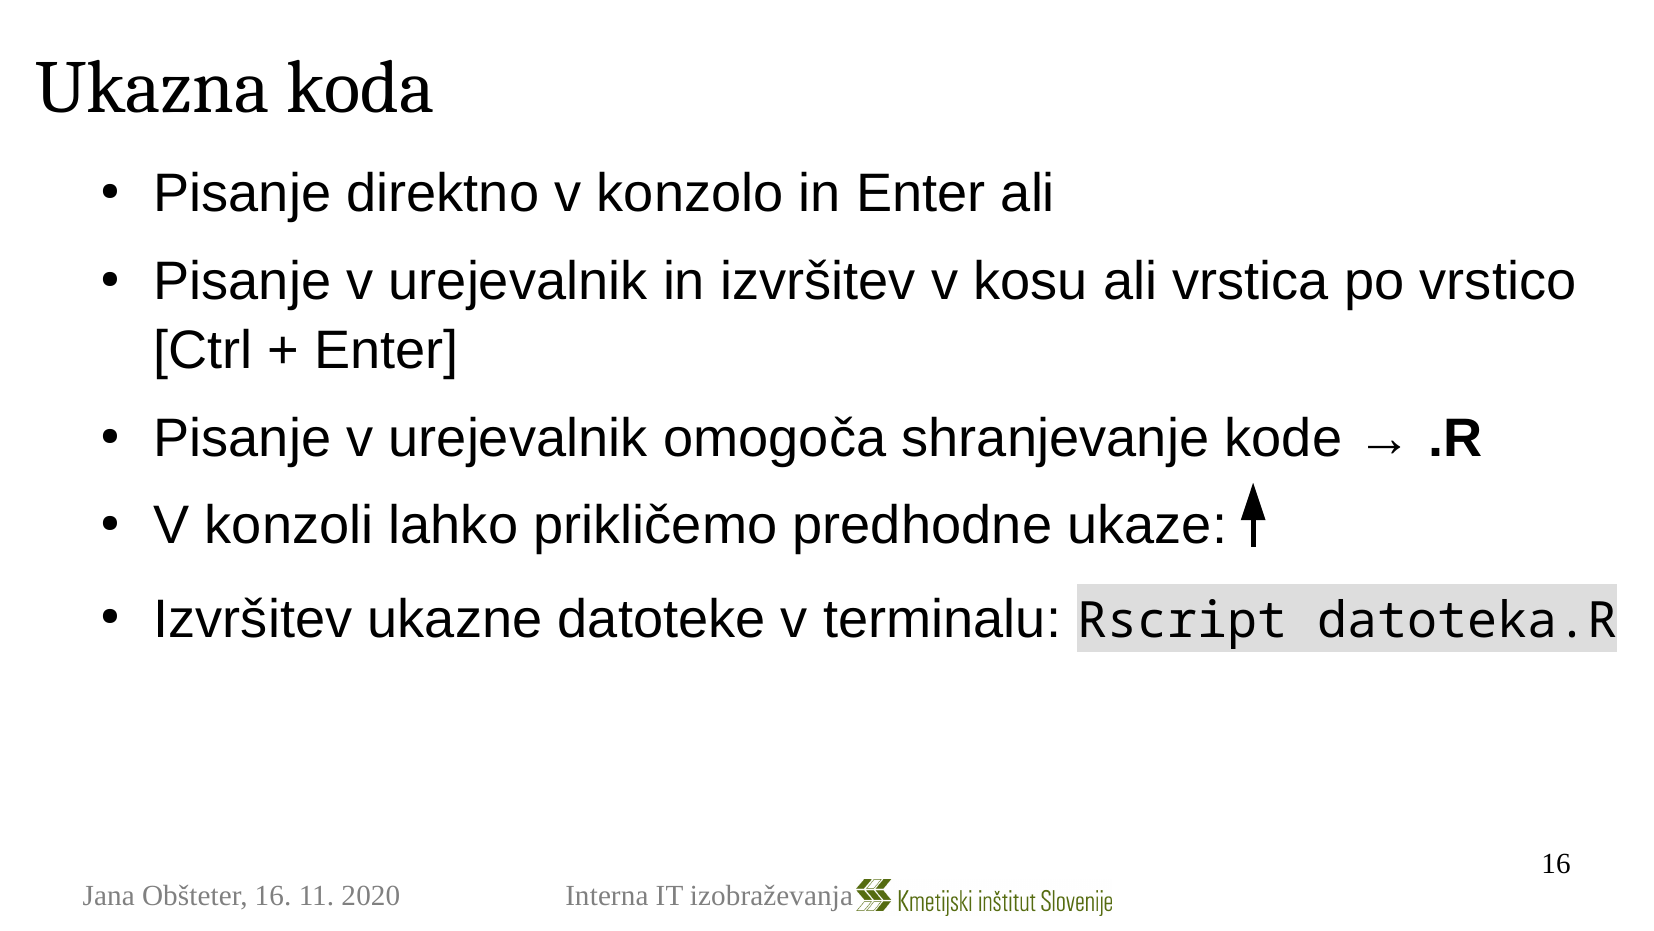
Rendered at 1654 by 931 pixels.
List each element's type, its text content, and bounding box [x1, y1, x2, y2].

title Ukazna koda [35, 21, 1524, 154]
picture [856, 879, 1112, 916]
list Pisanje direktno v konzolo in Enter ali Pisanje v urejevalnik in izvršitev v kosu ali vrstica po vrstico [Ctrl + Enter] Pisanje v urejevalnik omogoča shranjevanje kode → .R V konzoli lahko prikličemo predhodne ukaze: Izvršitev ukazne datoteke v terminalu: Rscript datoteka.R [82, 153, 1630, 848]
